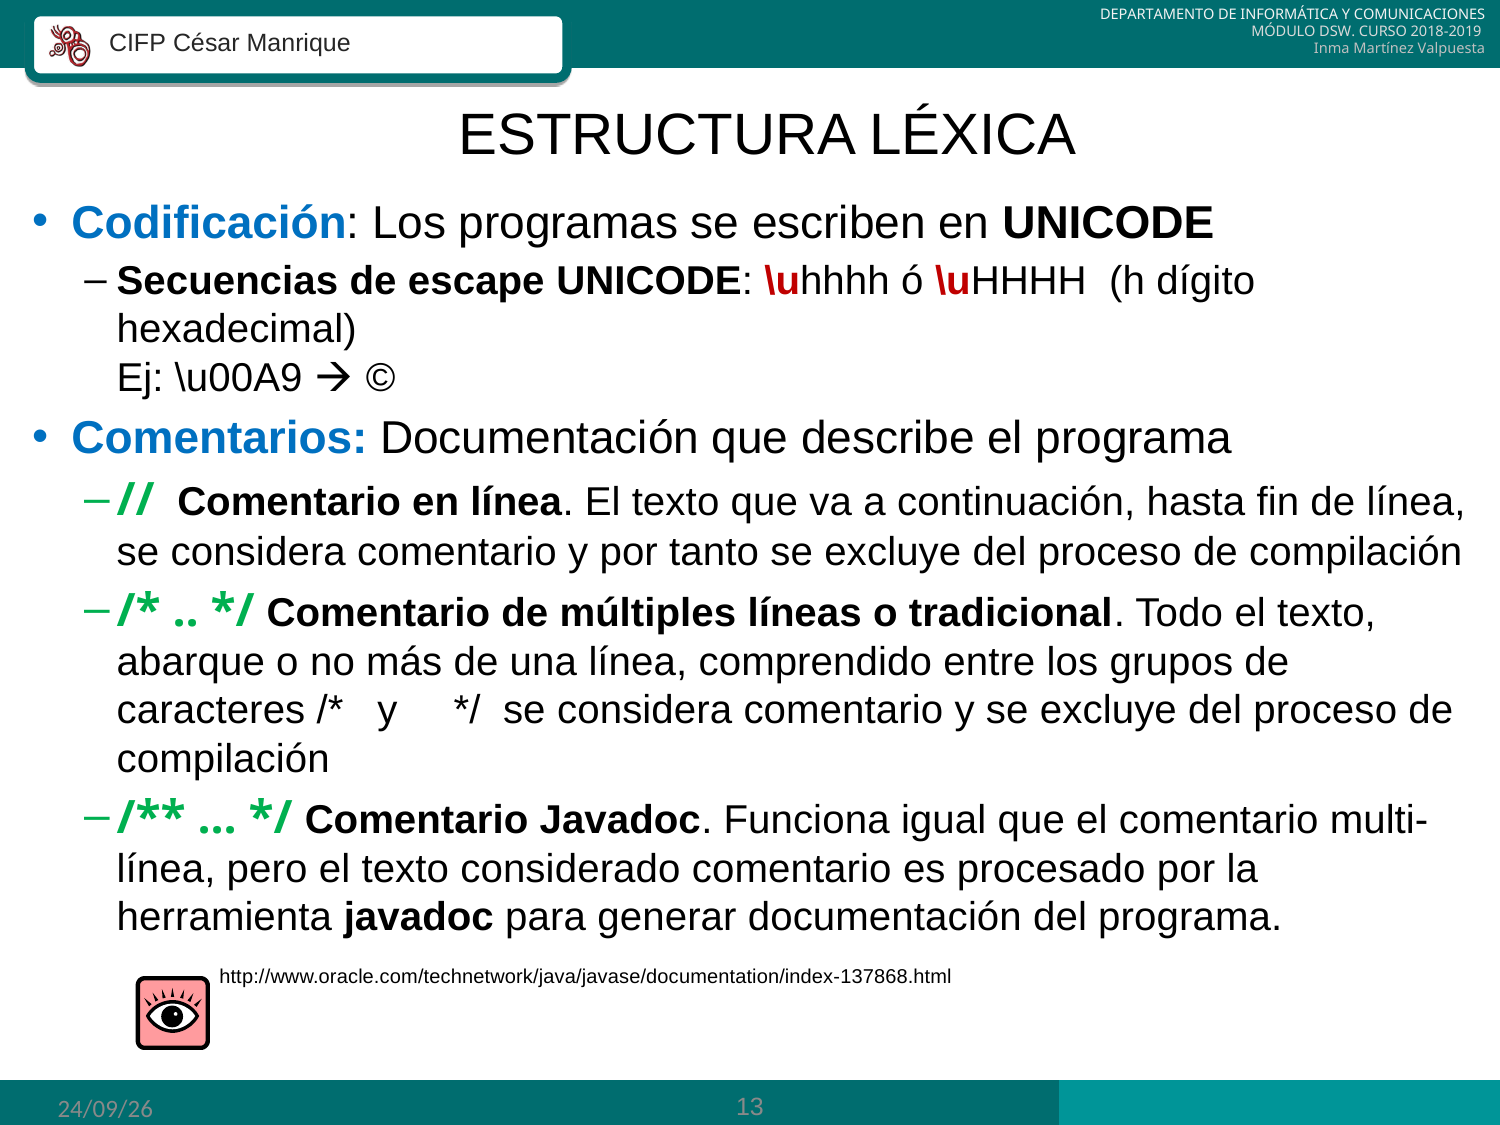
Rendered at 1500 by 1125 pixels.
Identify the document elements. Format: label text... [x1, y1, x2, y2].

picture [135, 976, 210, 1051]
text_box <número> [512, 1082, 988, 1125]
title ESTRUCTURA LÉXICA [17, 90, 1483, 173]
text_box 18/09/18 [42, 1085, 344, 1125]
list Codificación: Los programas se escriben en UNICODE Secuencias de escape UNICODE: \uhhhh ó \uHHHH (h dígito hexadecimal) Ej: \u00A9  © Comentarios: Documentación que describe el programa // Comentario en línea. El texto que va a continuación, hasta fin de línea, se considera comentario y por tanto se excluye del proceso de compilación /* .. */ Comentario de múltiples líneas o tradicional. Todo el texto, abarque o no más de una línea, comprendido entre los grupos de caracteres /* y */ se considera comentario y se excluye del proceso de compilación /** ... */ Comentario Javadoc. Funciona igual que el comentario multi-línea, pero el texto considerado comentario es procesado por la herramienta javadoc para generar documentación del programa. http://www.oracle.com/technetwork/java/javase/documentation/index-137868.html [17, 184, 1483, 1059]
picture [47, 23, 93, 67]
